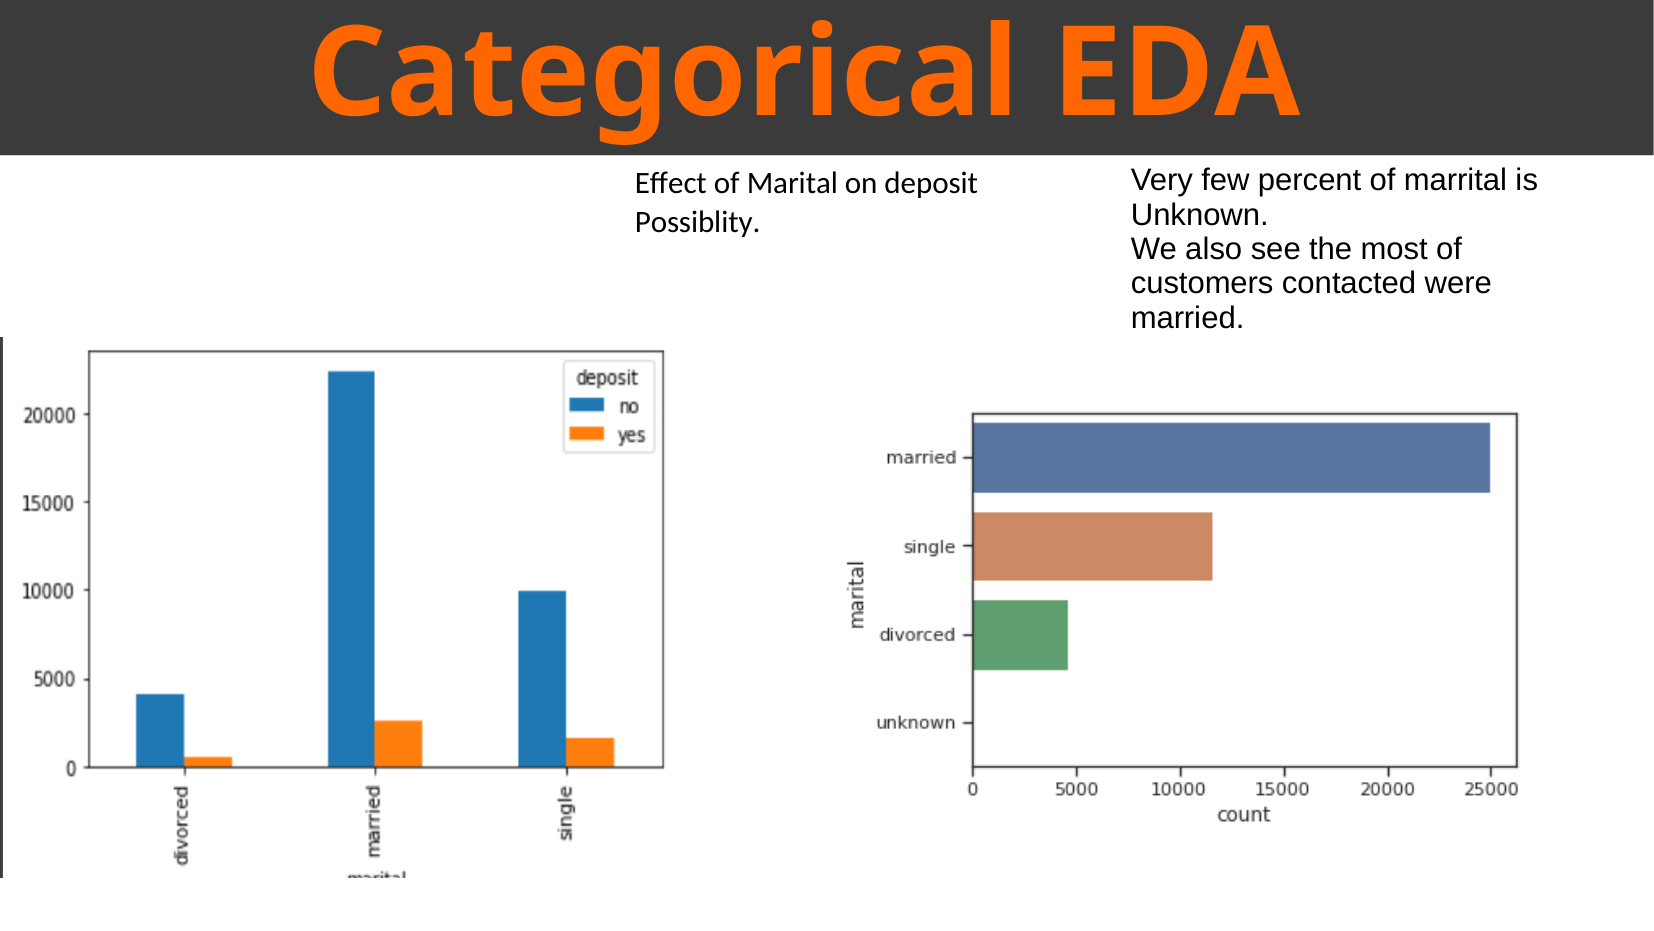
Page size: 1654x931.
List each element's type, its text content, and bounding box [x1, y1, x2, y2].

picture [836, 402, 1531, 838]
text_box Effect of Marital on deposit Possiblity. [619, 154, 1117, 373]
picture [0, 337, 683, 878]
text_box Very few percent of marrital is Unknown. We also see the most of customers contacted were married. [1116, 155, 1554, 343]
text_box Categorical EDA [0, 0, 1654, 156]
